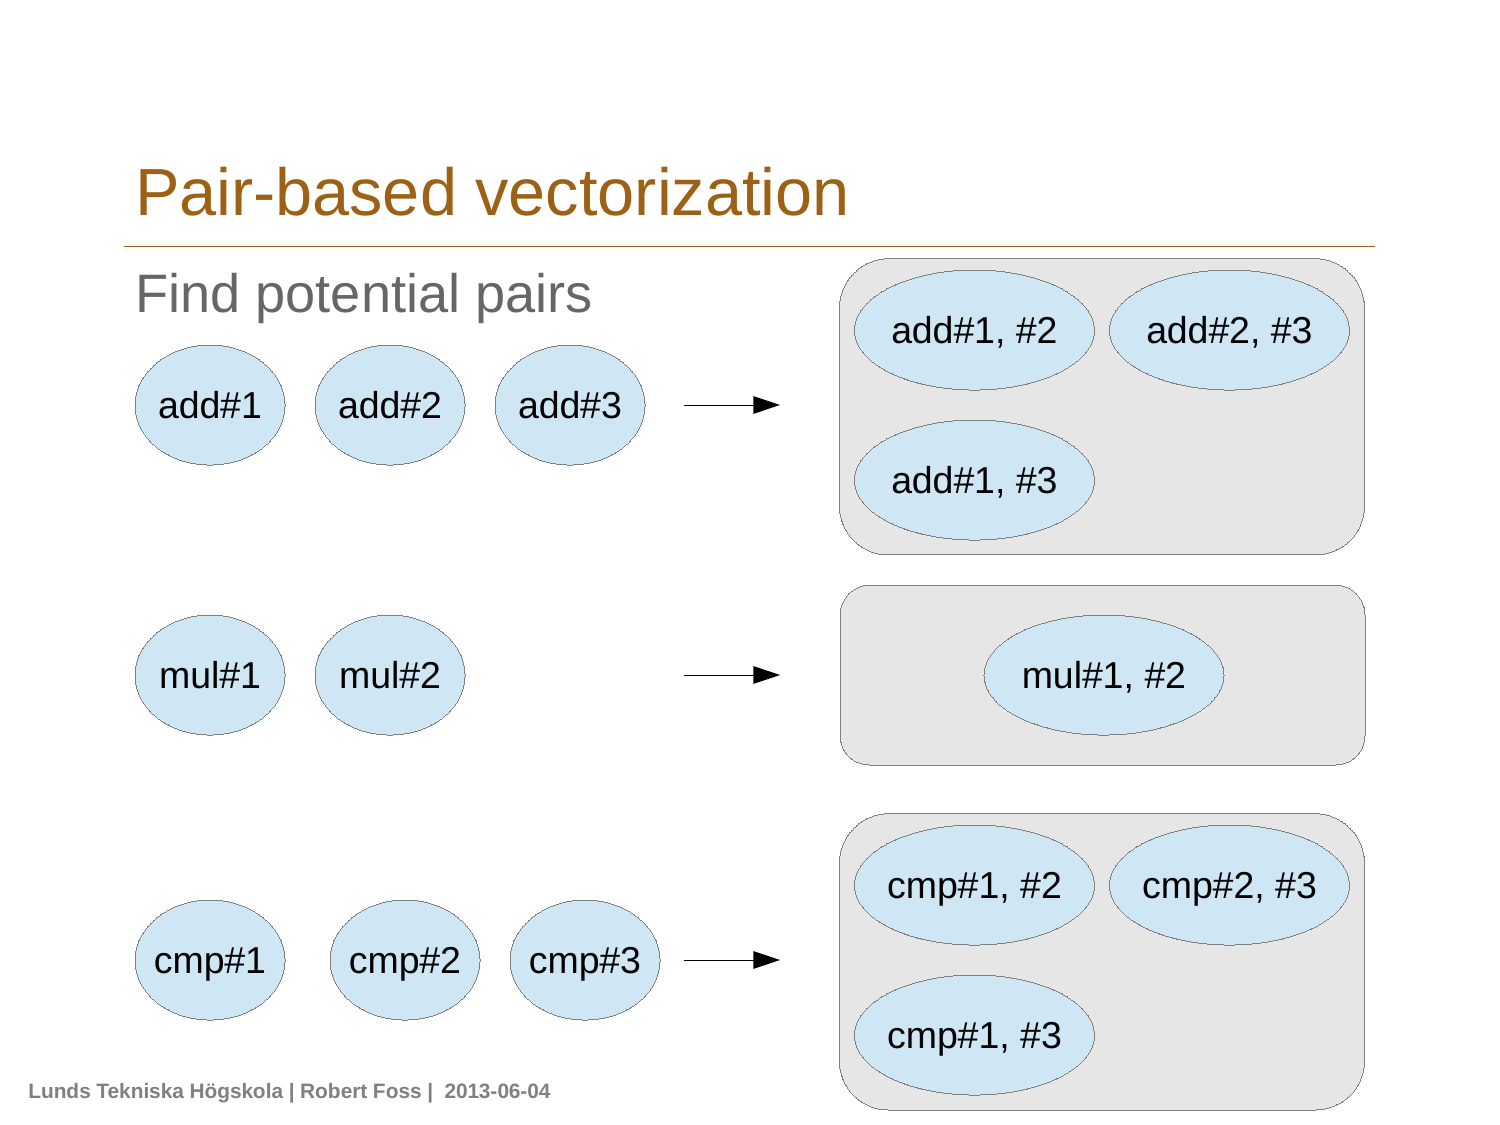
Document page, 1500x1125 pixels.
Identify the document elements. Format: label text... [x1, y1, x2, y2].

text_box add#2 [315, 345, 466, 466]
text_box mul#1, #2 [983, 615, 1225, 736]
text_box mul#1 [135, 615, 286, 736]
text_box cmp#1 [135, 900, 286, 1021]
text_box mul#2 [315, 615, 466, 736]
text_box add#2, #3 [1109, 270, 1350, 391]
text_box cmp#1, #2 [854, 825, 1095, 946]
text_box cmp#2 [330, 900, 481, 1021]
text_box [839, 813, 1365, 1111]
title Find potential pairs [120, 238, 1035, 344]
text_box add#1 [135, 345, 286, 466]
text_box add#3 [495, 345, 646, 466]
title Pair-based vectorization [120, 120, 1500, 258]
text_box [840, 585, 1366, 766]
text_box cmp#2, #3 [1109, 825, 1350, 946]
text_box cmp#3 [510, 900, 661, 1021]
text_box cmp#1, #3 [854, 975, 1095, 1096]
text_box add#1, #2 [857, 278, 1095, 391]
text_box [839, 258, 1365, 555]
text_box add#1, #3 [854, 420, 1095, 541]
